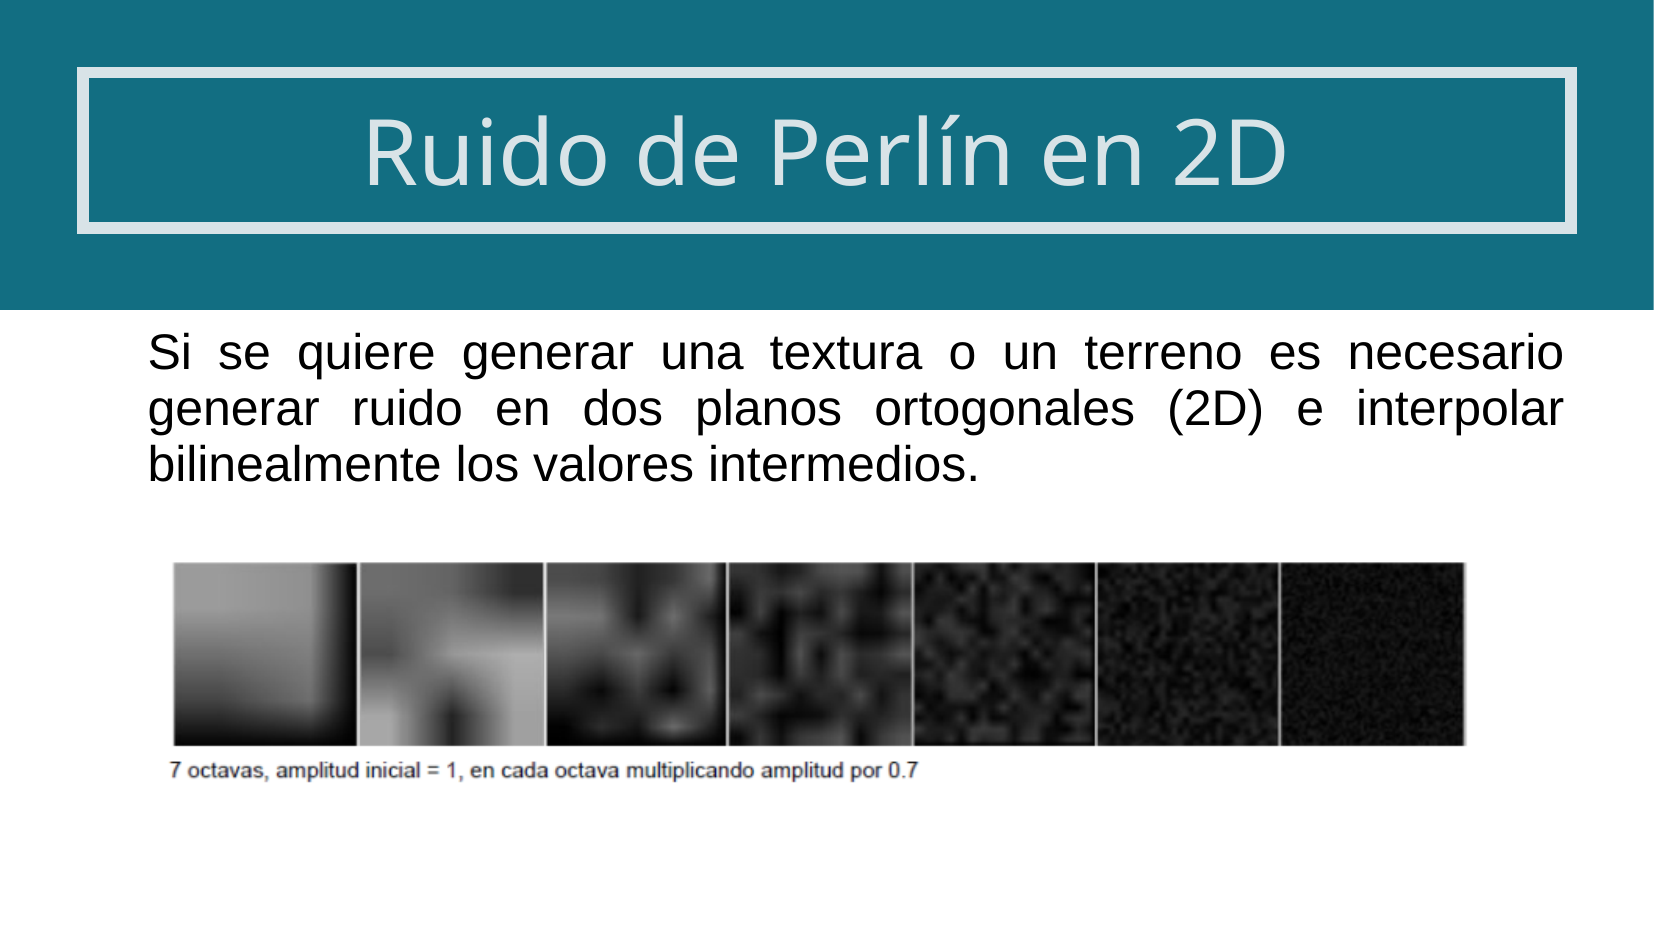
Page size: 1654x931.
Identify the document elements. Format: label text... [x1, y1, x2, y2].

picture [0, 0, 1654, 931]
title Ruido de Perlín en 2D [82, 72, 1571, 228]
list Si se quiere generar una textura o un terreno es necesario generar ruido en dos planos ortogonales (2D) e interpolar bilinealmente los valores intermedios. [76, 324, 1565, 728]
